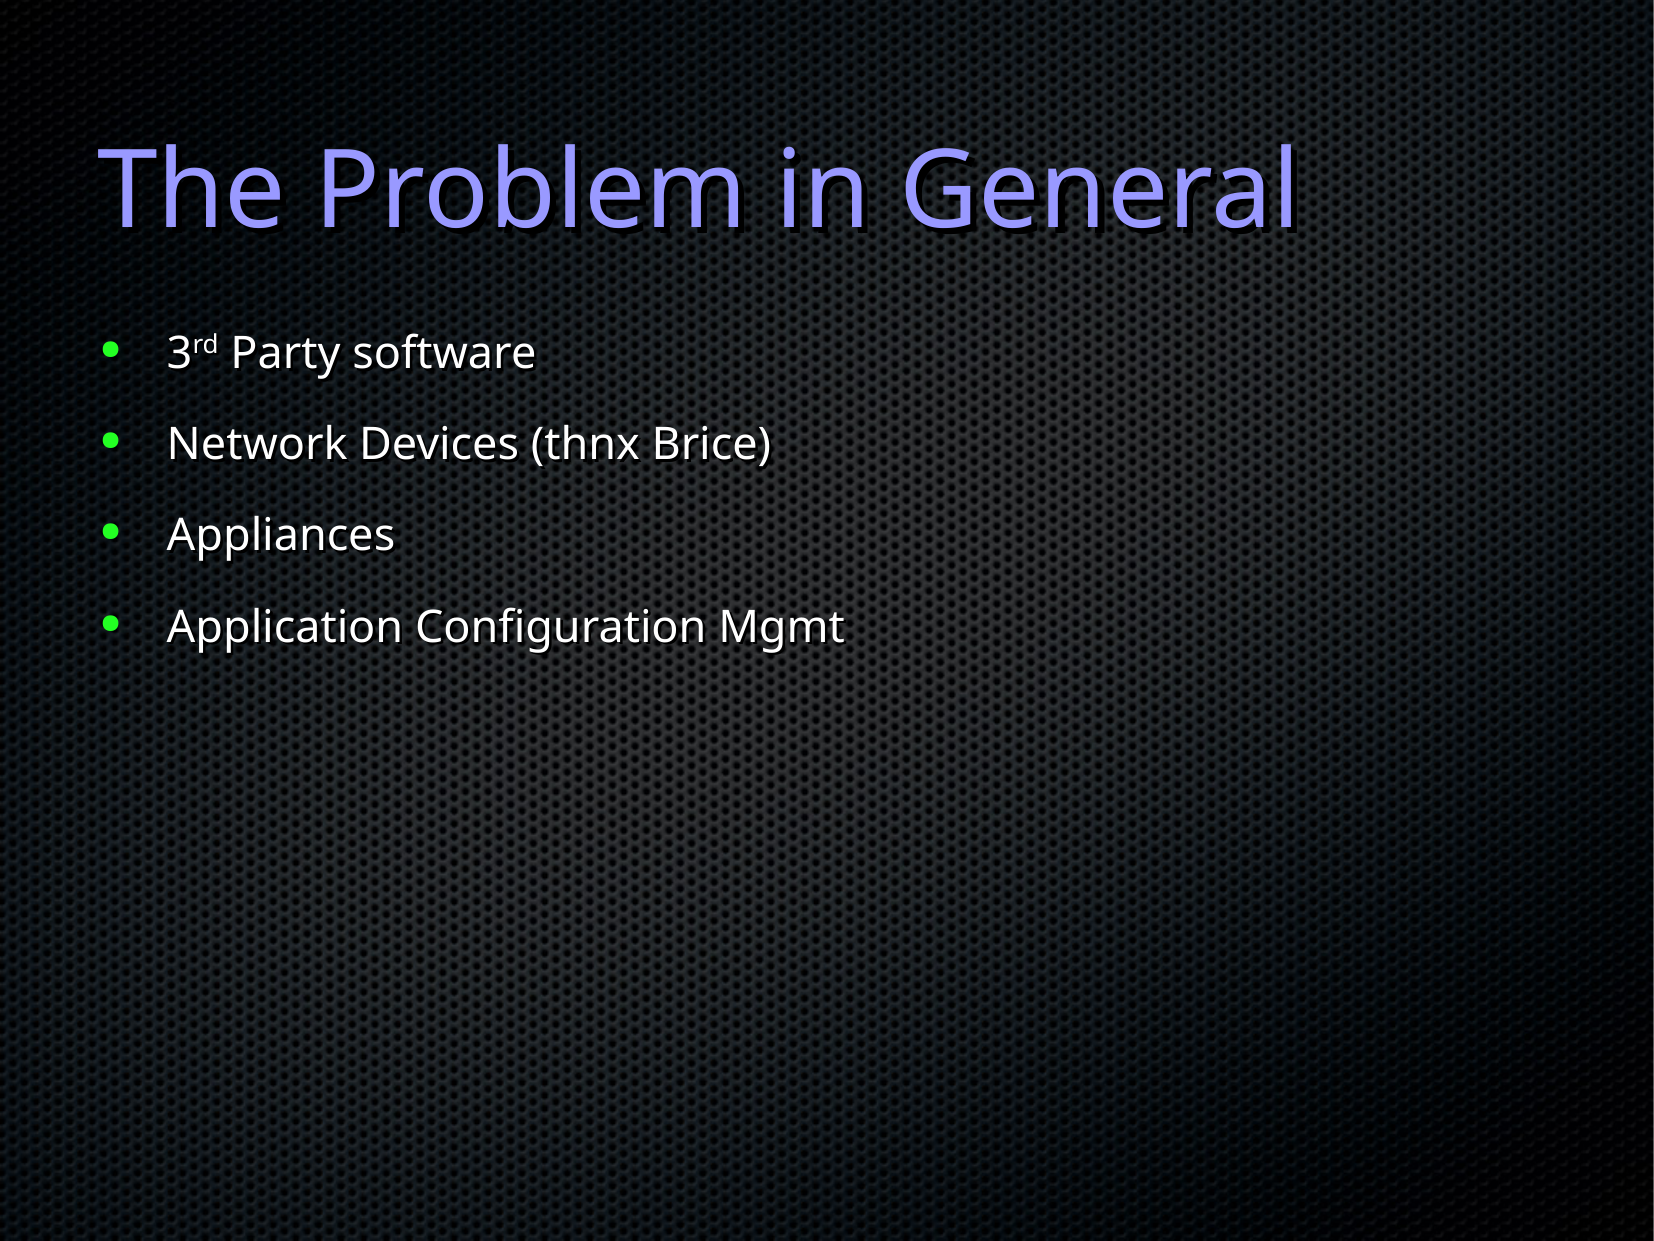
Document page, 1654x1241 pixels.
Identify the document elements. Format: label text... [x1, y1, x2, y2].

list 3rd Party software Network Devices (thnx Brice) Appliances Application Configuration Mgmt [100, 320, 1554, 1139]
title The Problem in General [97, 30, 1551, 341]
picture [0, 0, 1654, 1241]
